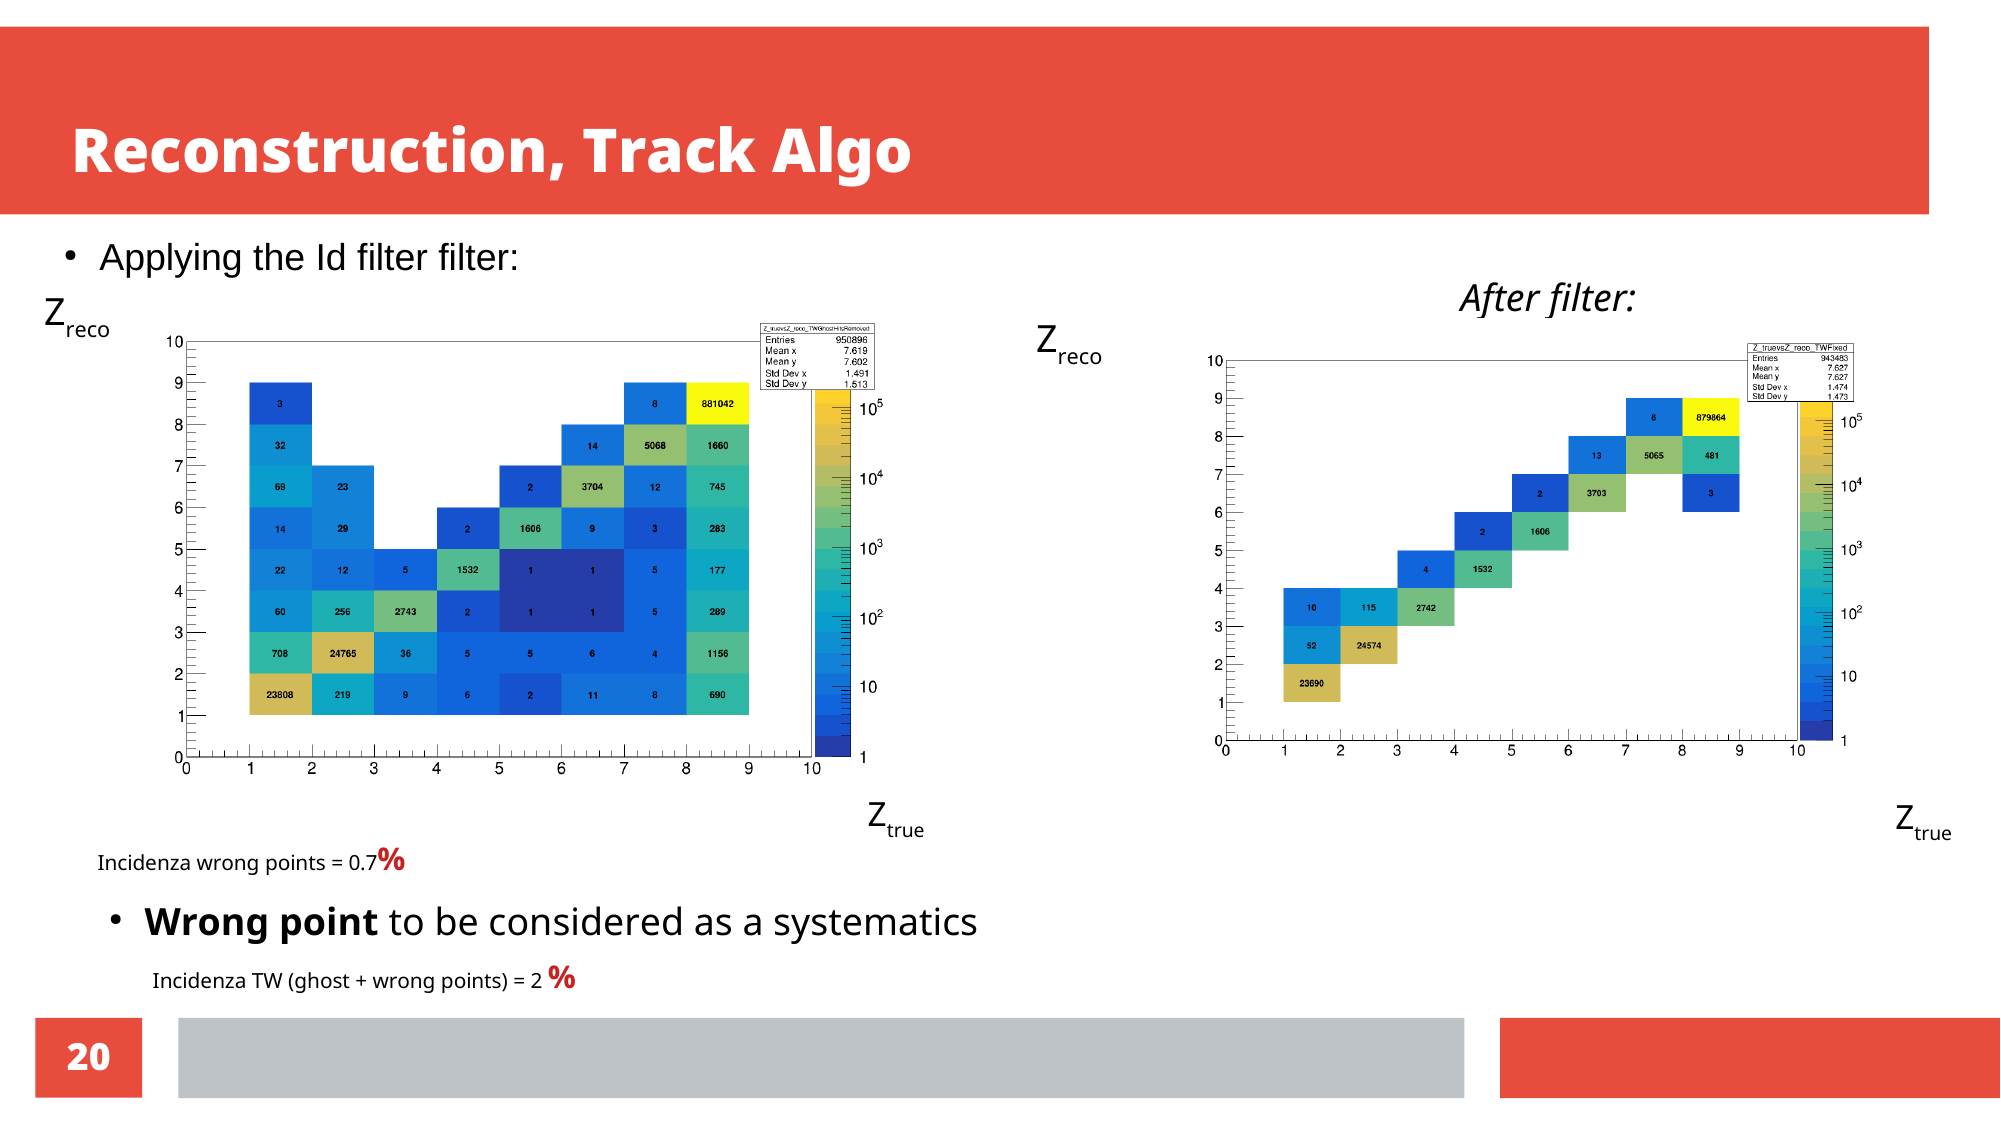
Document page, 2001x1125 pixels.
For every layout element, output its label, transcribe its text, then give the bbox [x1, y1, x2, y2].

text_box Incidenza wrong points = 0.7% [82, 833, 536, 910]
text_box Zreco [1021, 307, 1125, 399]
text_box After filter: [1445, 268, 1680, 318]
text_box Zreco [29, 280, 133, 373]
text_box Ztrue [852, 785, 945, 848]
text_box Ztrue [1880, 788, 1973, 851]
text_box Applying the Id filter filter: [49, 182, 1929, 331]
text_box Wrong point to be considered as a systematics [94, 892, 1359, 1040]
picture [1192, 318, 1867, 775]
picture [141, 298, 886, 792]
title Reconstruction, Track Algo [71, 53, 1929, 182]
text_box Incidenza TW (ghost + wrong points) = 2 % [137, 951, 1146, 1028]
